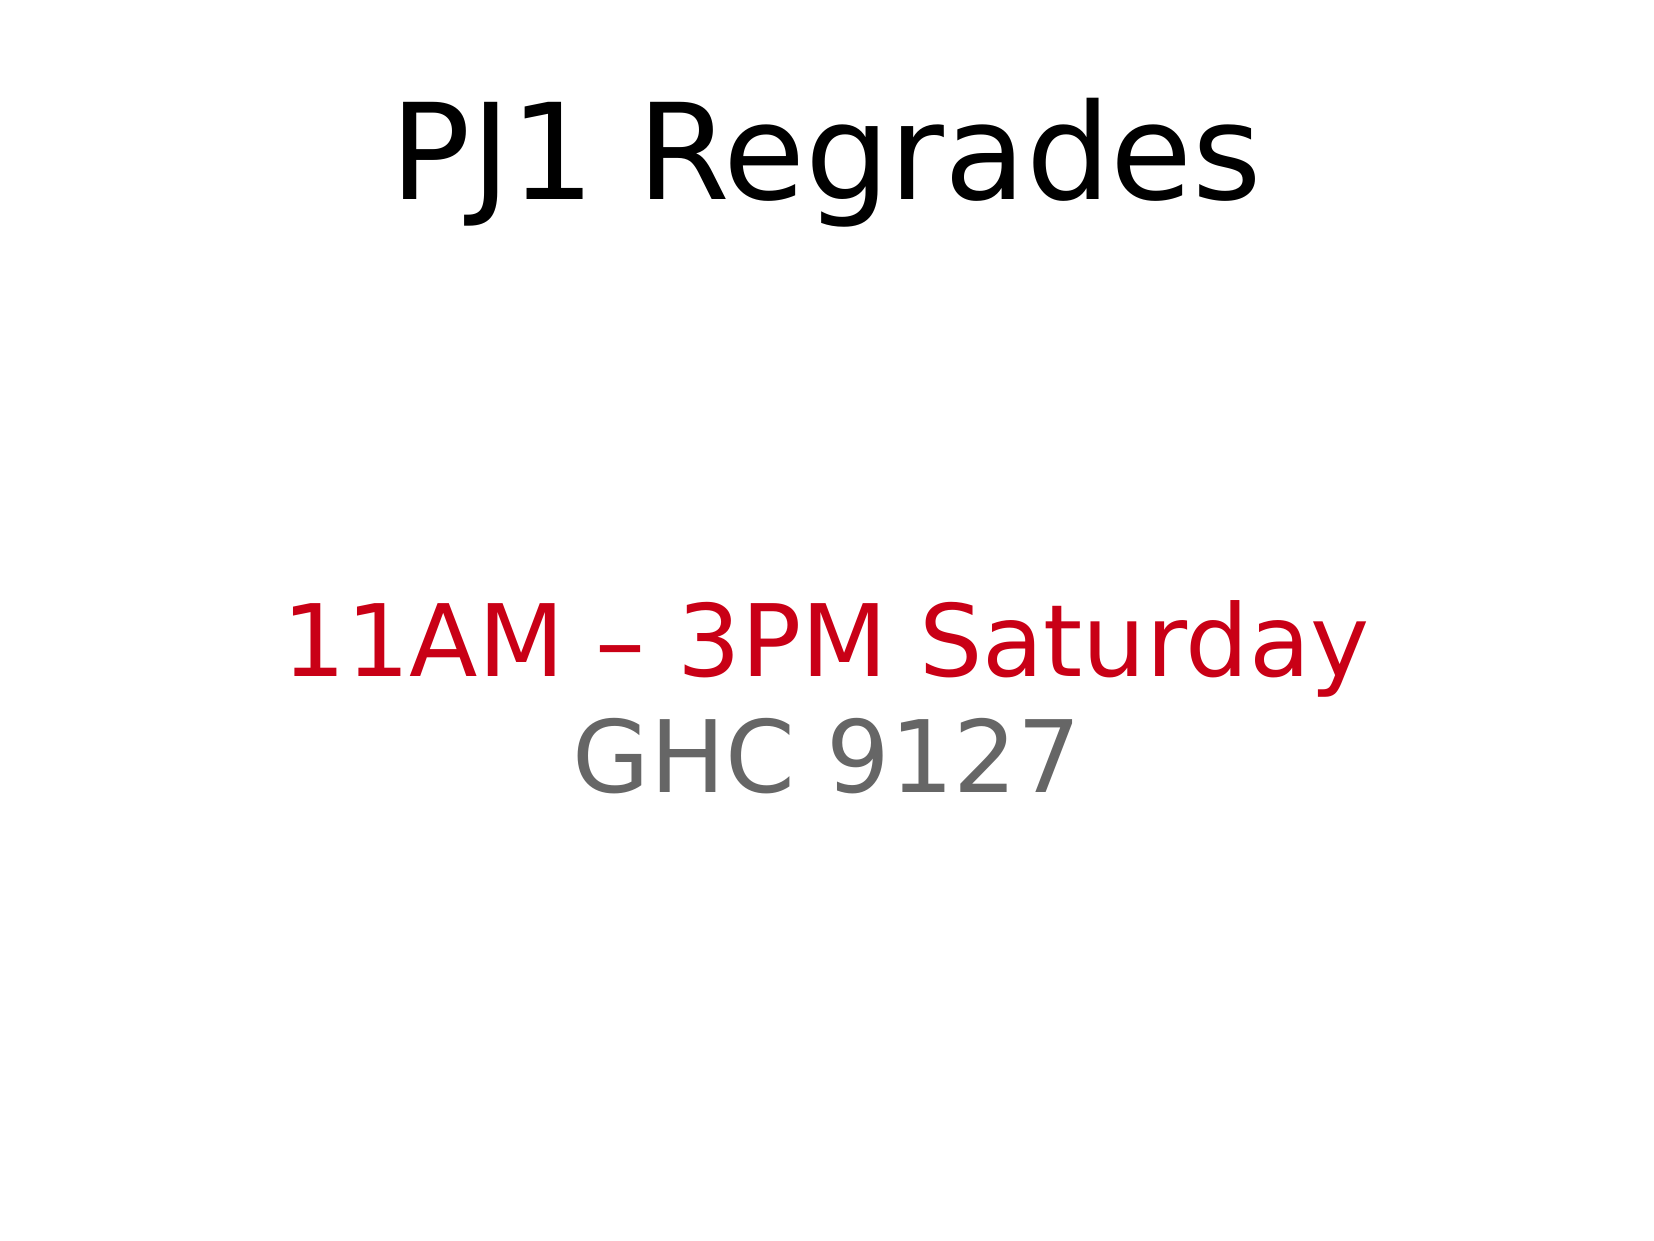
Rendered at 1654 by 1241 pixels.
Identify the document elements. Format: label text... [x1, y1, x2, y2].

title PJ1 Regrades [82, 49, 1571, 257]
subtitle 11AM – 3PM Saturday GHC 9127 [82, 297, 1571, 1102]
